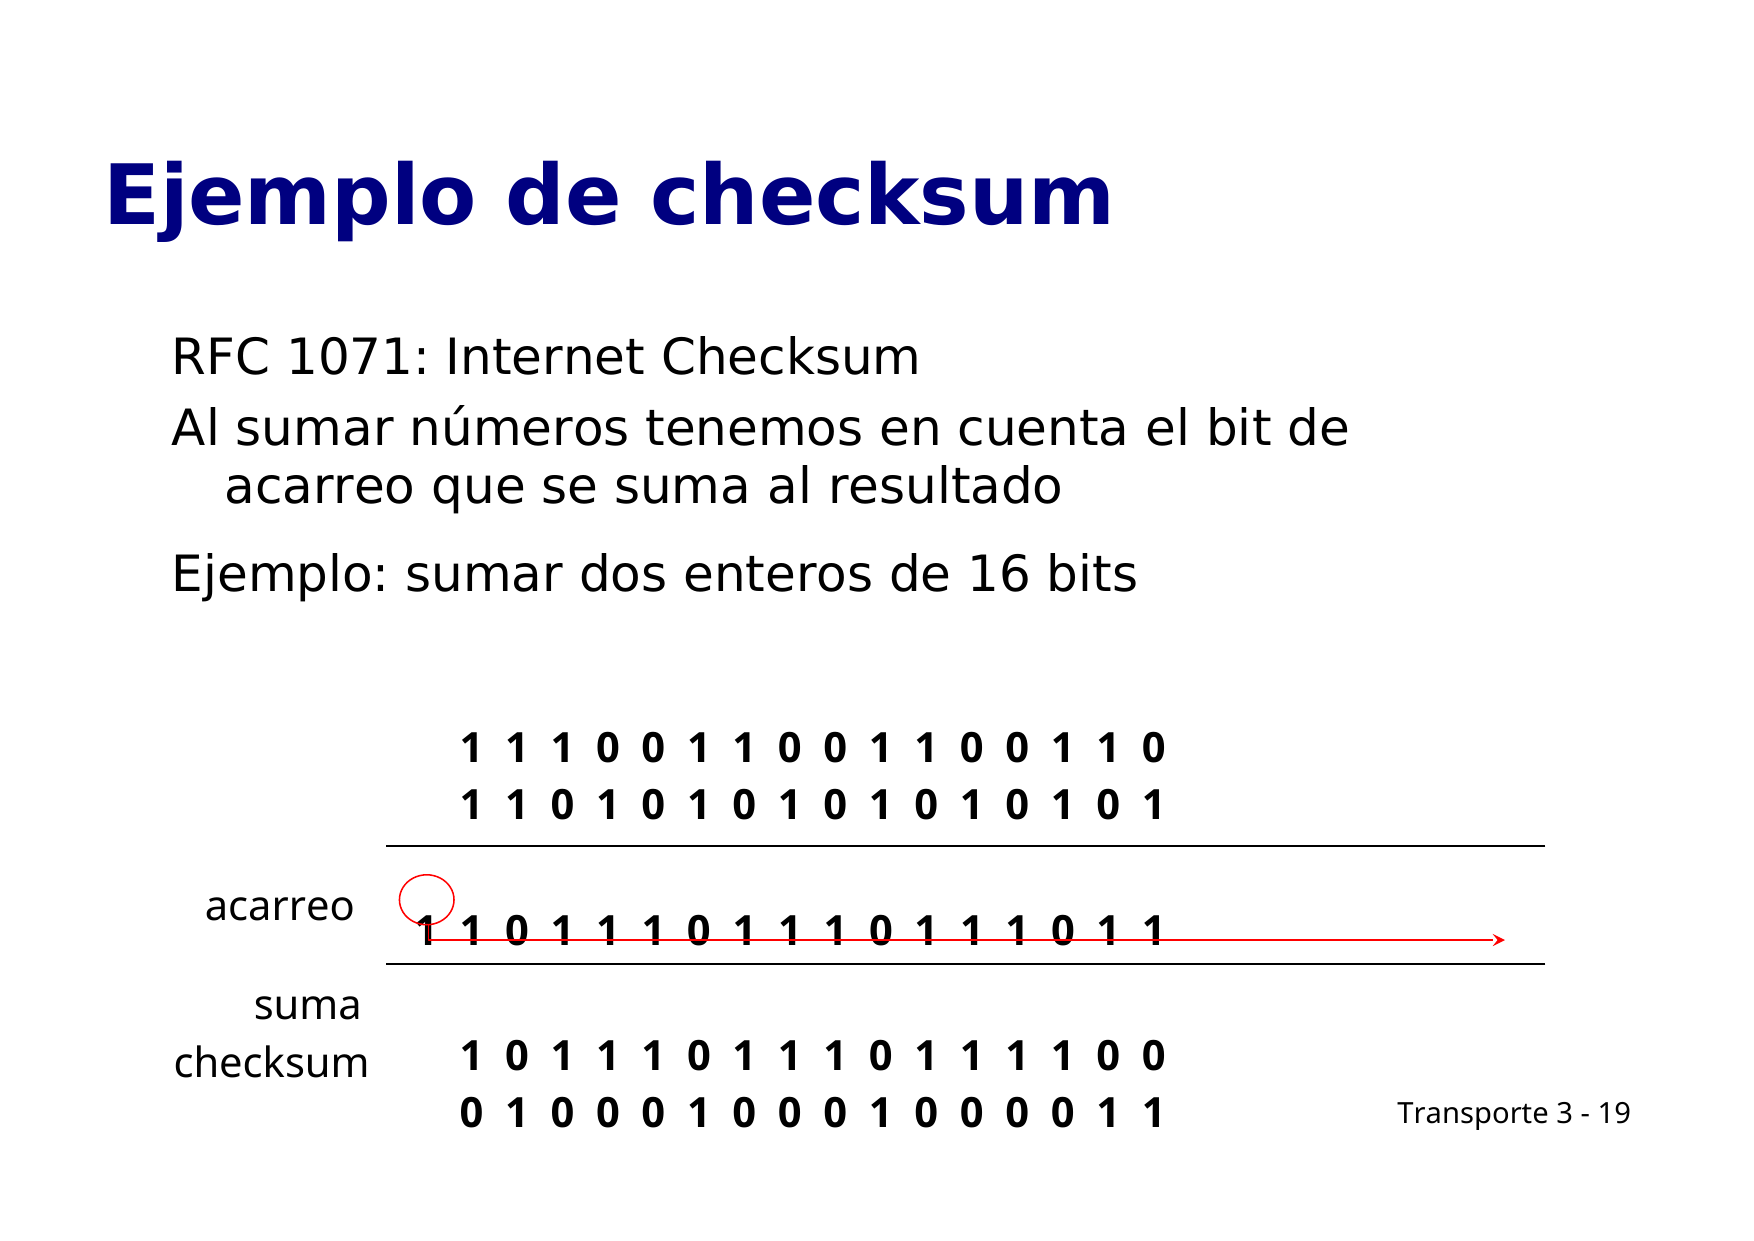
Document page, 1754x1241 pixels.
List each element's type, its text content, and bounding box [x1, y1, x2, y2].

text_box 1 1 1 1 0 0 1 1 0 0 1 1 0 0 1 1 0 1 1 1 0 1 0 1 0 1 0 1 0 1 0 1 0 1 1 1 0 1 1 1 0 1 1 1 0 1 1 1 0 1 1 1 1 0 1 1 1 0 1 1 1 0 1 1 1 1 0 0 1 0 1 0 0 0 1 0 0 0 1 0 0 0 0 1 1 [399, 965, 1546, 1148]
text_box suma [238, 967, 377, 1024]
list RFC 1071: Internet Checksum Al sumar números tenemos en cuenta el bit de acarreo que se suma al resultado Ejemplo: sumar dos enteros de 16 bits [154, 320, 1546, 1098]
text_box checksum [158, 1024, 385, 1098]
text_box acarreo [189, 867, 370, 940]
text_box 1 1 1 1 0 0 1 1 0 0 1 1 0 0 1 1 0 1 1 1 0 1 0 1 0 1 0 1 0 1 0 1 0 1 1 1 0 1 1 1 0 1 1 1 0 1 1 1 0 1 1 1 1 0 1 1 1 0 1 1 1 0 1 1 1 1 0 0 1 0 1 0 0 0 1 0 0 0 1 0 0 0 0 1 1 [399, 710, 1546, 846]
text_box 1 1 1 1 0 0 1 1 0 0 1 1 0 0 1 1 0 1 1 1 0 1 0 1 0 1 0 1 0 1 0 1 0 1 1 1 0 1 1 1 0 1 1 1 0 1 1 1 0 1 1 1 1 0 1 1 1 0 1 1 1 0 1 1 1 1 0 0 1 0 1 0 0 0 1 0 0 0 1 0 0 0 0 1 1 [399, 847, 1546, 964]
title Ejemplo de checksum [88, 87, 1654, 305]
